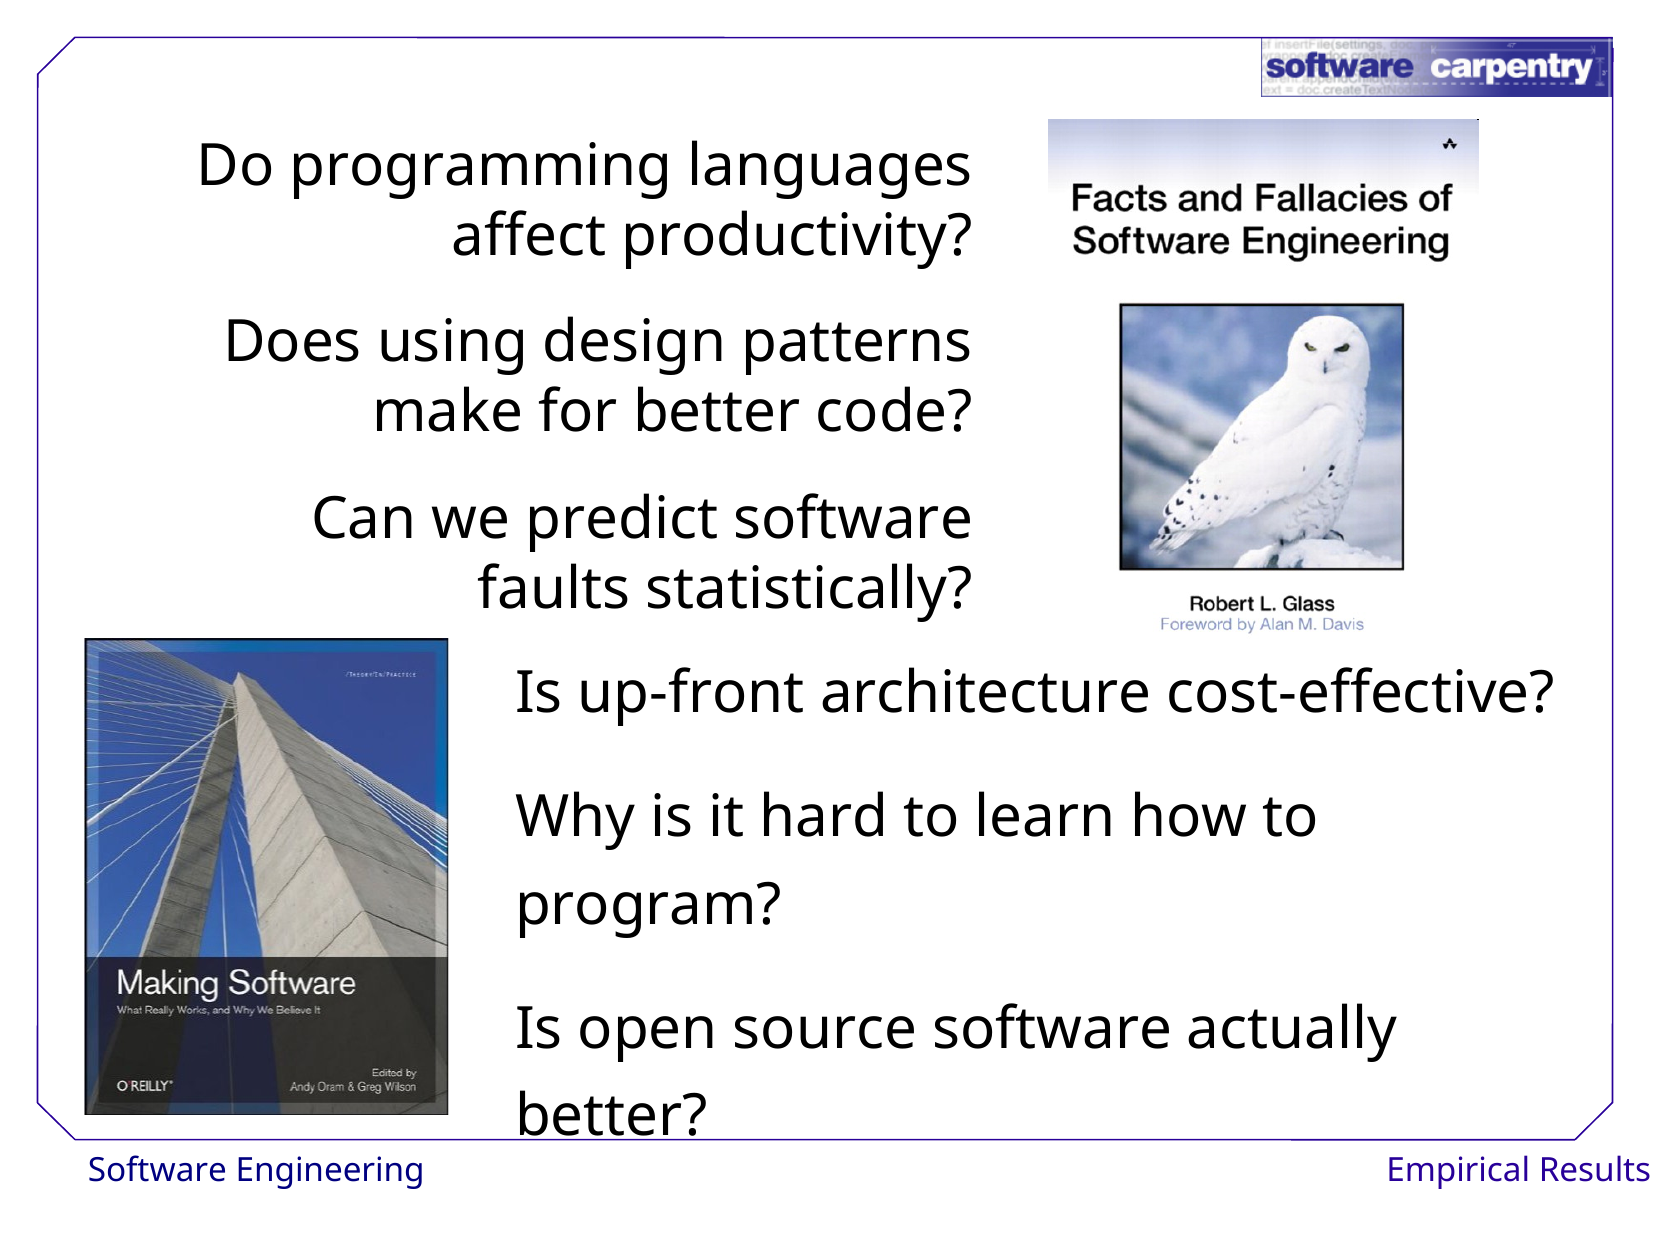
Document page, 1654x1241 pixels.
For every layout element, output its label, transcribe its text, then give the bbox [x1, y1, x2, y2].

picture [1261, 39, 1613, 97]
picture [84, 638, 449, 1115]
picture [1048, 119, 1479, 658]
text_box Is up-front architecture cost-effective? Why is it hard to learn how to program? Is open source software actually better? [500, 629, 1612, 1156]
text_box Do programming languages affect productivity? Does using design patterns make for better code? Can we predict software faults statistically? [165, 119, 988, 628]
